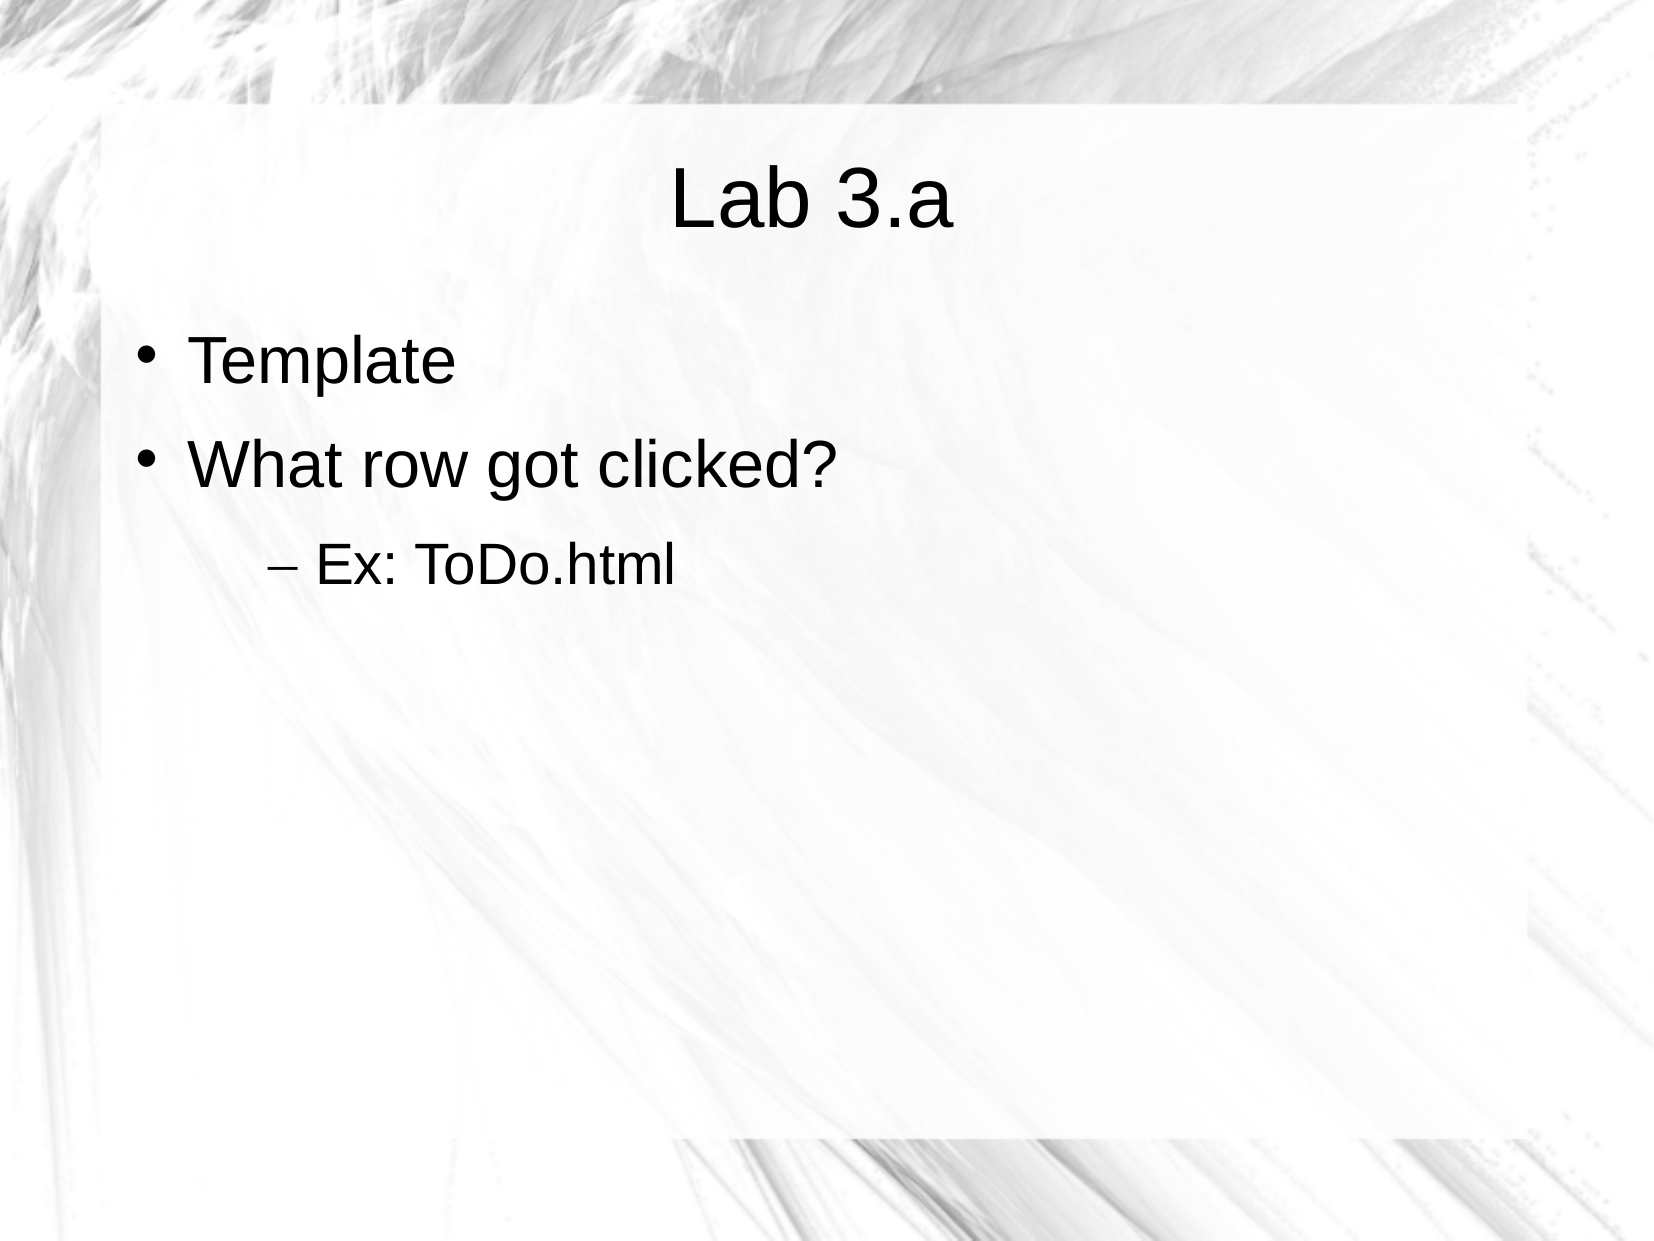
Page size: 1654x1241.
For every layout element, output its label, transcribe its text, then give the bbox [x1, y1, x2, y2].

title Lab 3.a [118, 112, 1506, 281]
list Template What row got clicked? Ex: ToDo.html [118, 319, 1571, 946]
picture [0, 0, 1654, 1241]
